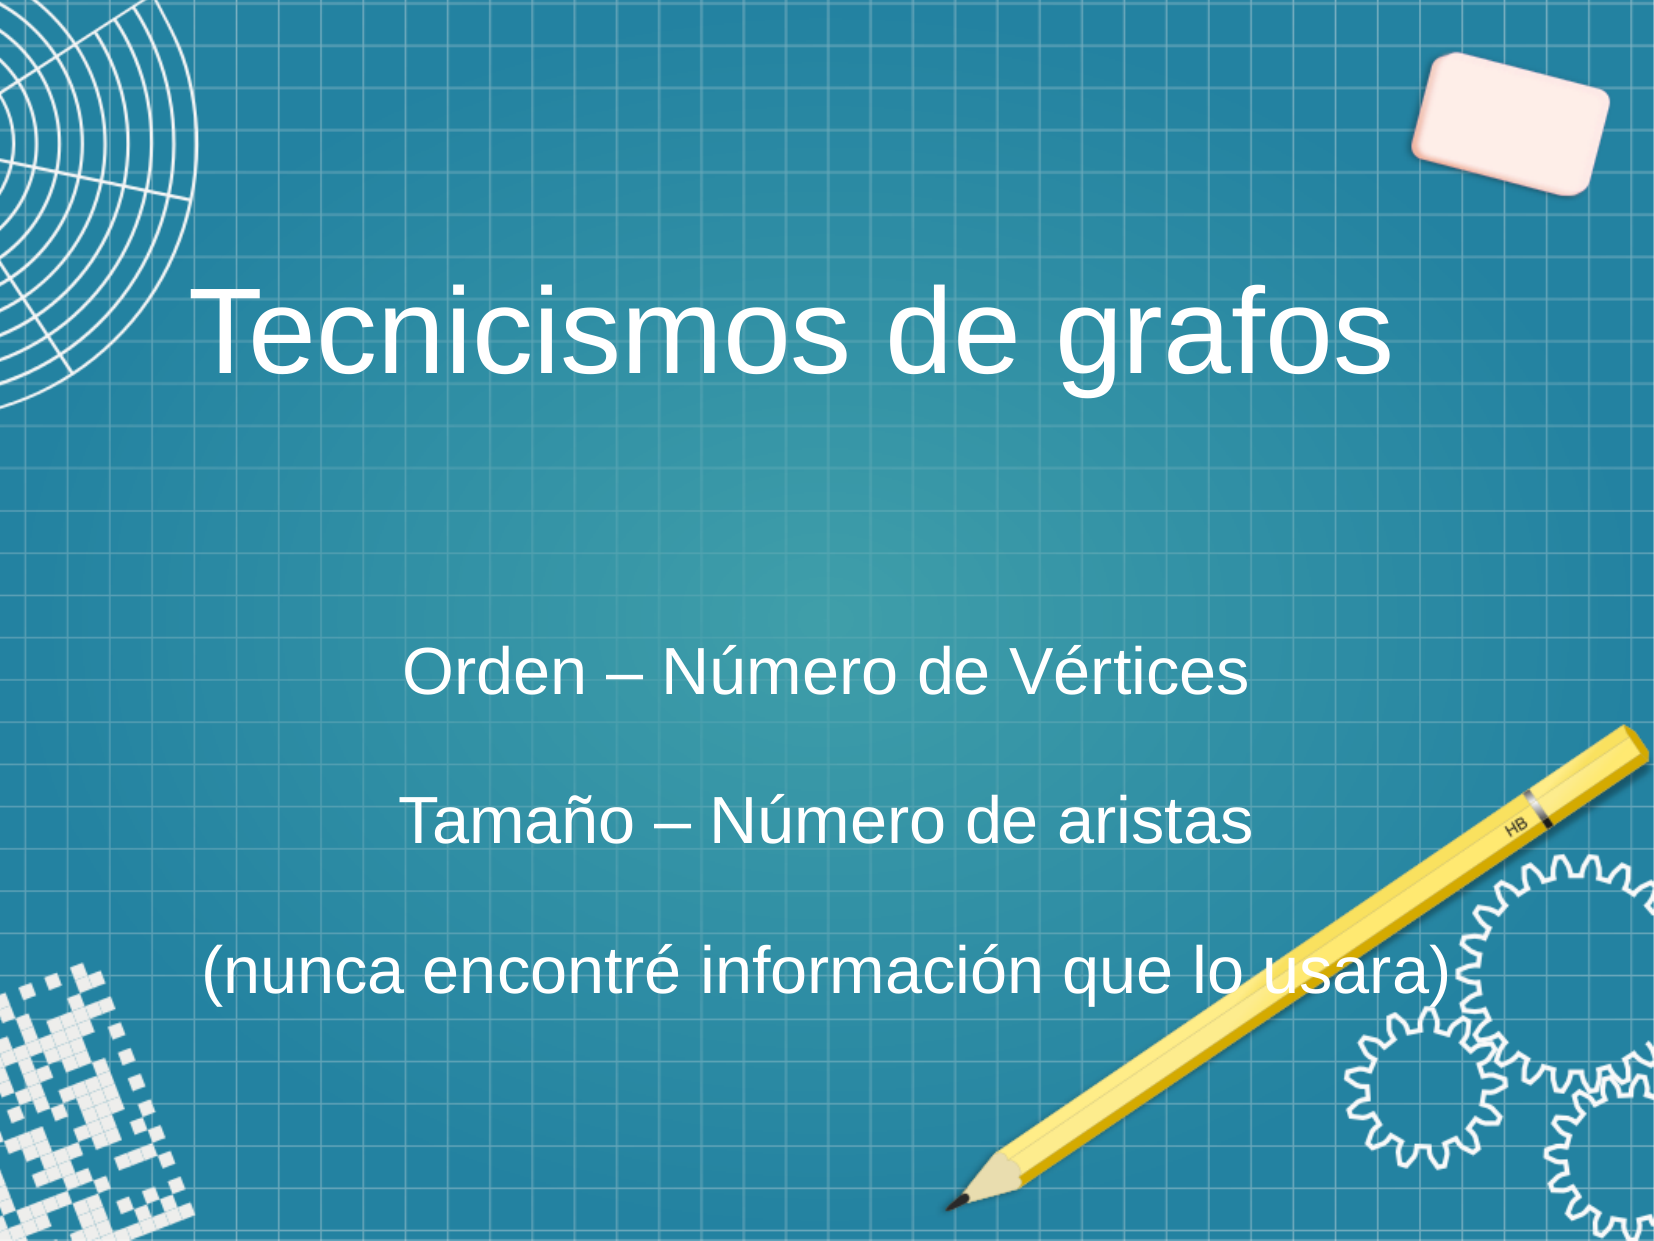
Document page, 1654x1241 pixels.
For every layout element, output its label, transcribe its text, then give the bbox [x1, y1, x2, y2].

title Tecnicismos de grafos [47, 188, 1536, 473]
subtitle Orden – Número de Vértices Tamaño – Número de aristas (nunca encontré información que lo usara) [82, 519, 1571, 1123]
picture [0, 0, 1654, 1241]
